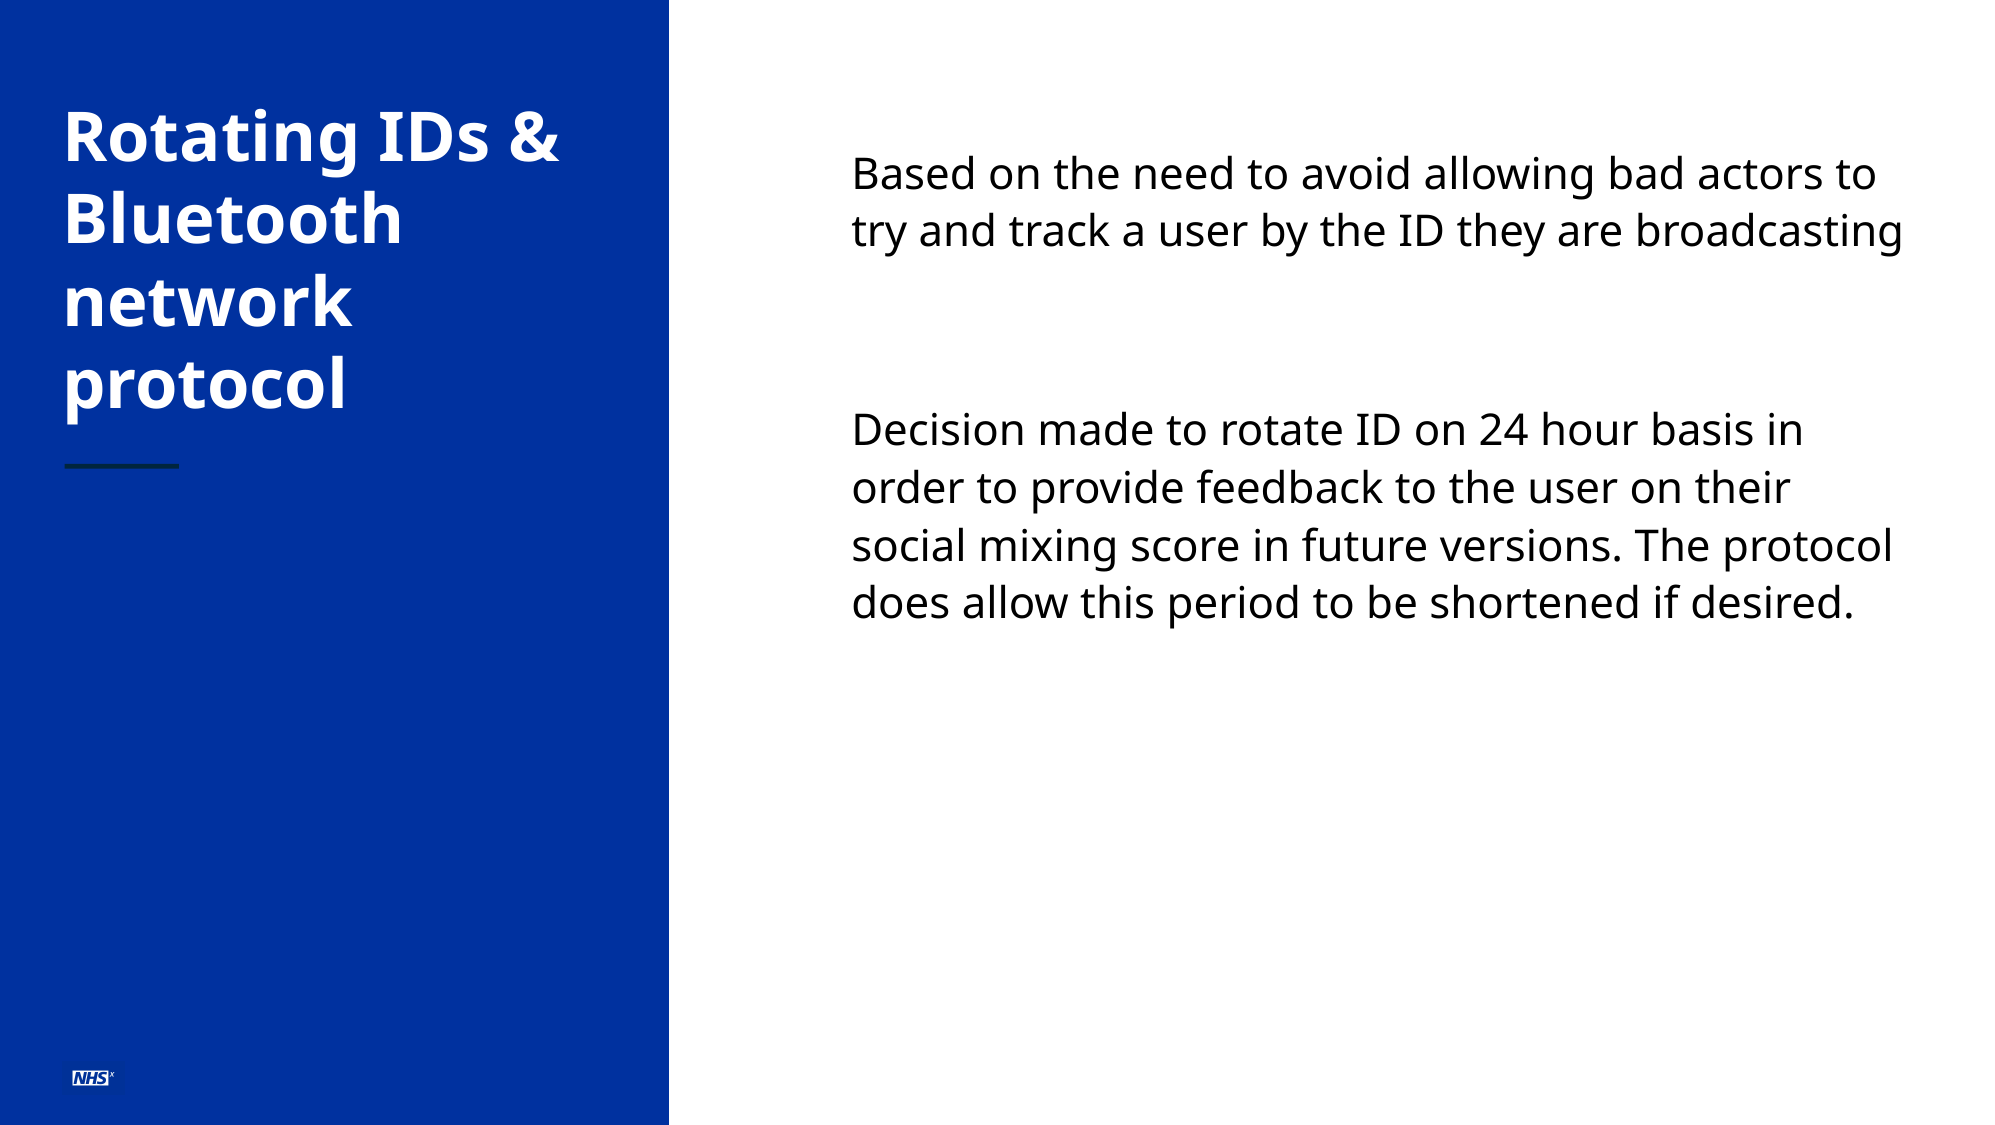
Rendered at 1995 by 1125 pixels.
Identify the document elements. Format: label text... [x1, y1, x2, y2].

title Rotating IDs & Bluetooth network protocol [42, 120, 643, 443]
list Based on the need to avoid allowing bad actors to try and track a user by the ID they are broadcasting Decision made to rotate ID on 24 hour basis in order to provide feedback to the user on their social mixing score in future versions. The protocol does allow this period to be shortened if desired. Desi Design Docu [831, 120, 1933, 1022]
picture [62, 1061, 125, 1095]
